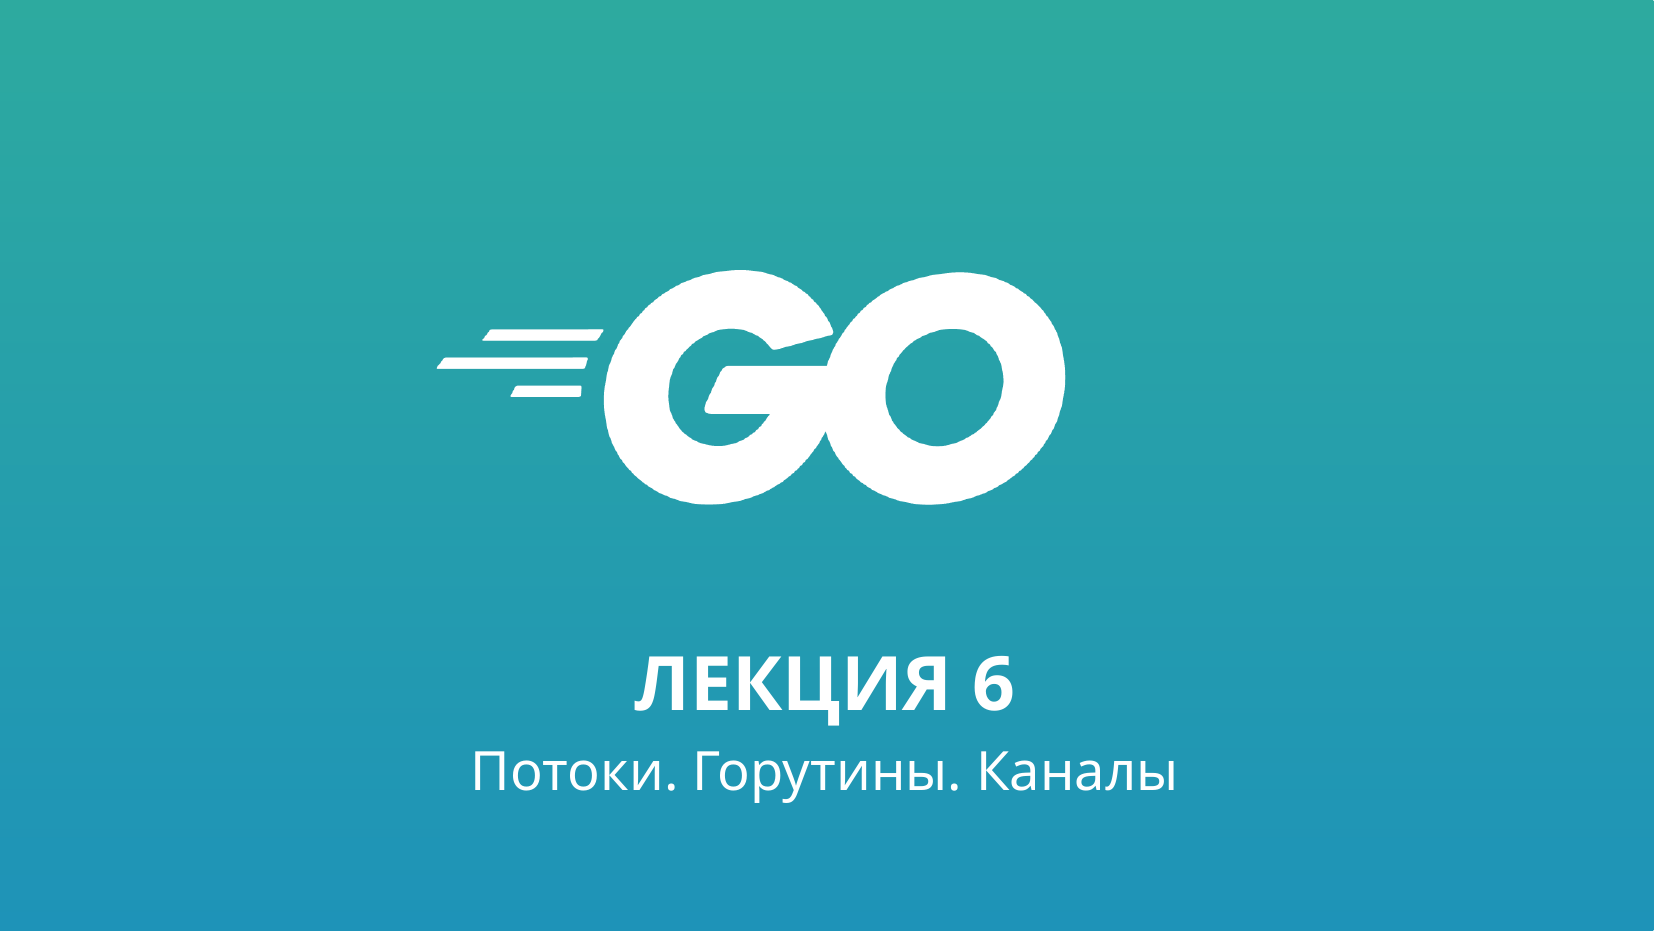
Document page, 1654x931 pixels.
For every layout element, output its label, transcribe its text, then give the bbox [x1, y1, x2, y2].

text_box ЛЕКЦИЯ 6 Потоки. Горутины. Каналы [105, 622, 1546, 796]
picture [360, 31, 1140, 622]
